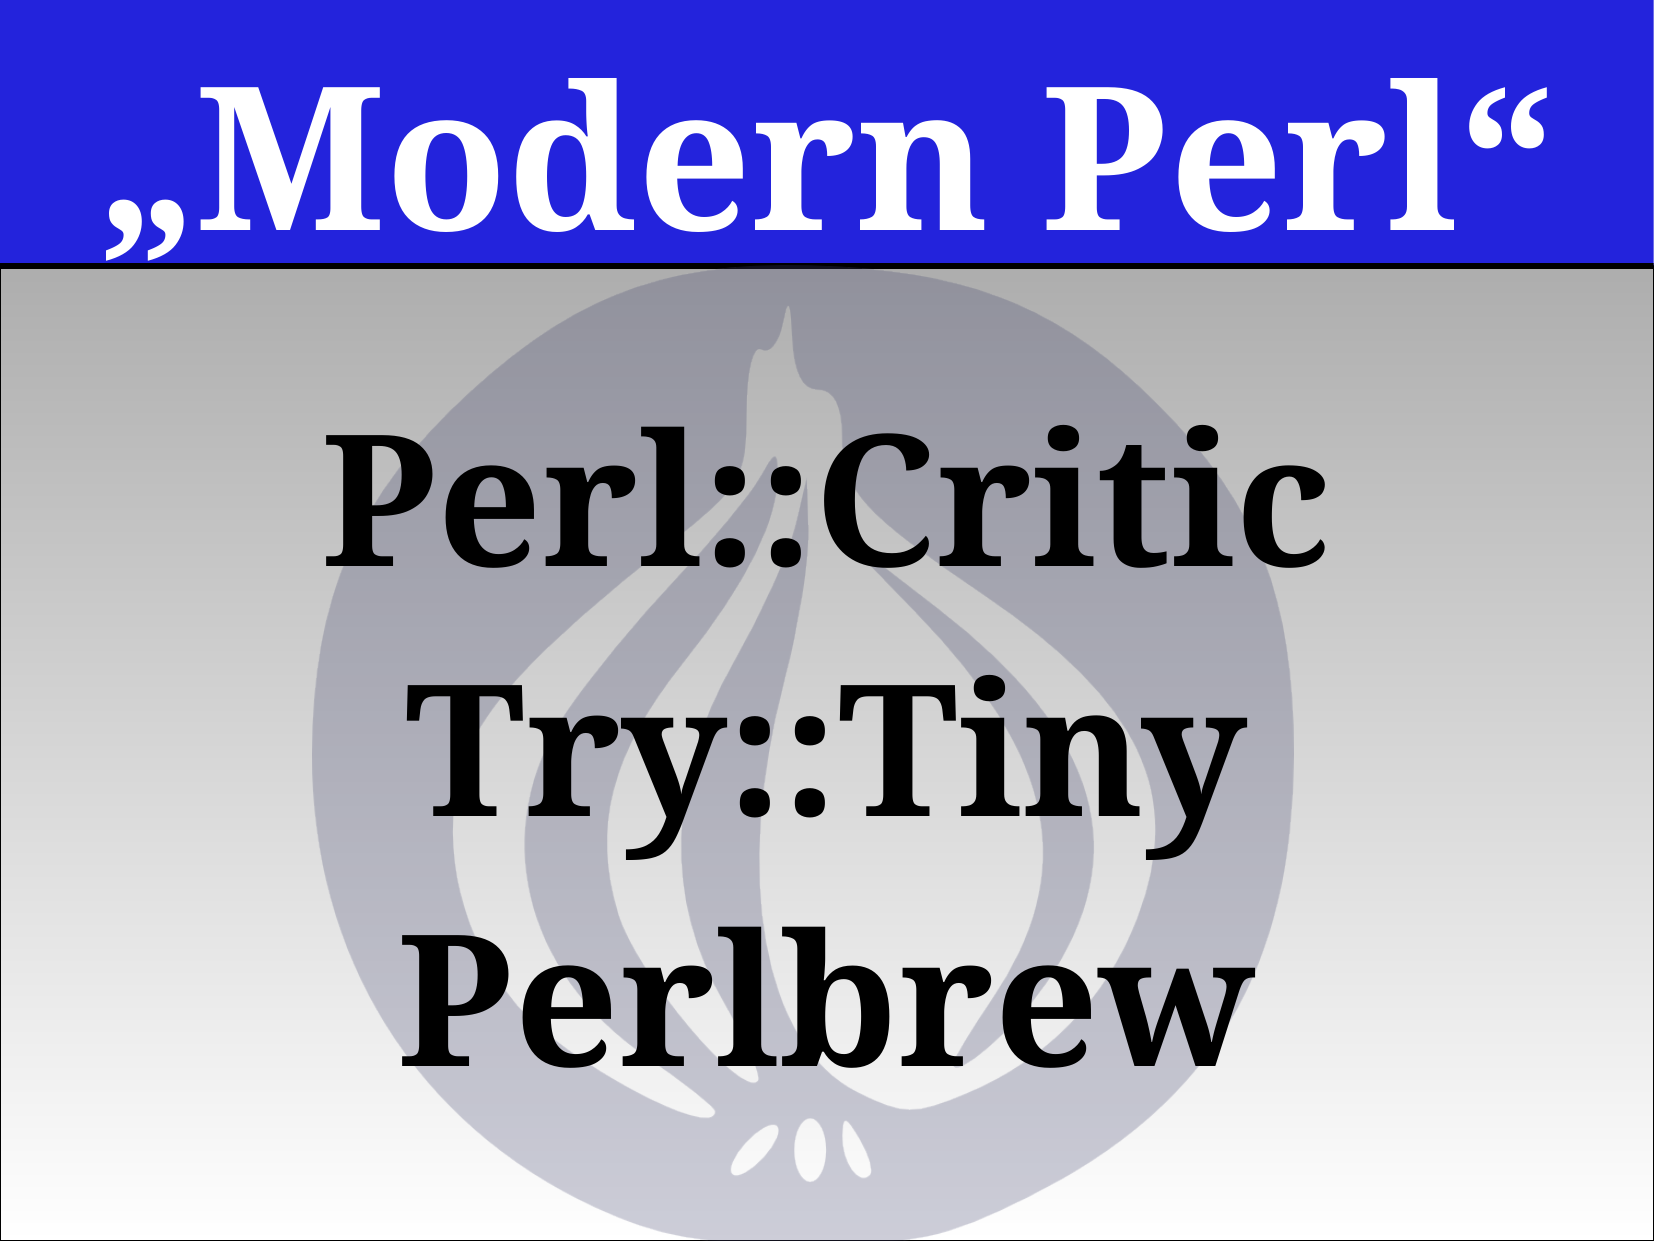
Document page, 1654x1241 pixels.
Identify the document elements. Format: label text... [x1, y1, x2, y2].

picture [312, 1167, 1294, 1241]
subtitle Perl::Critic Try::Tiny Perlbrew [82, 324, 1571, 1167]
picture [312, 266, 1294, 324]
title „Modern Perl“ [82, 40, 1571, 266]
